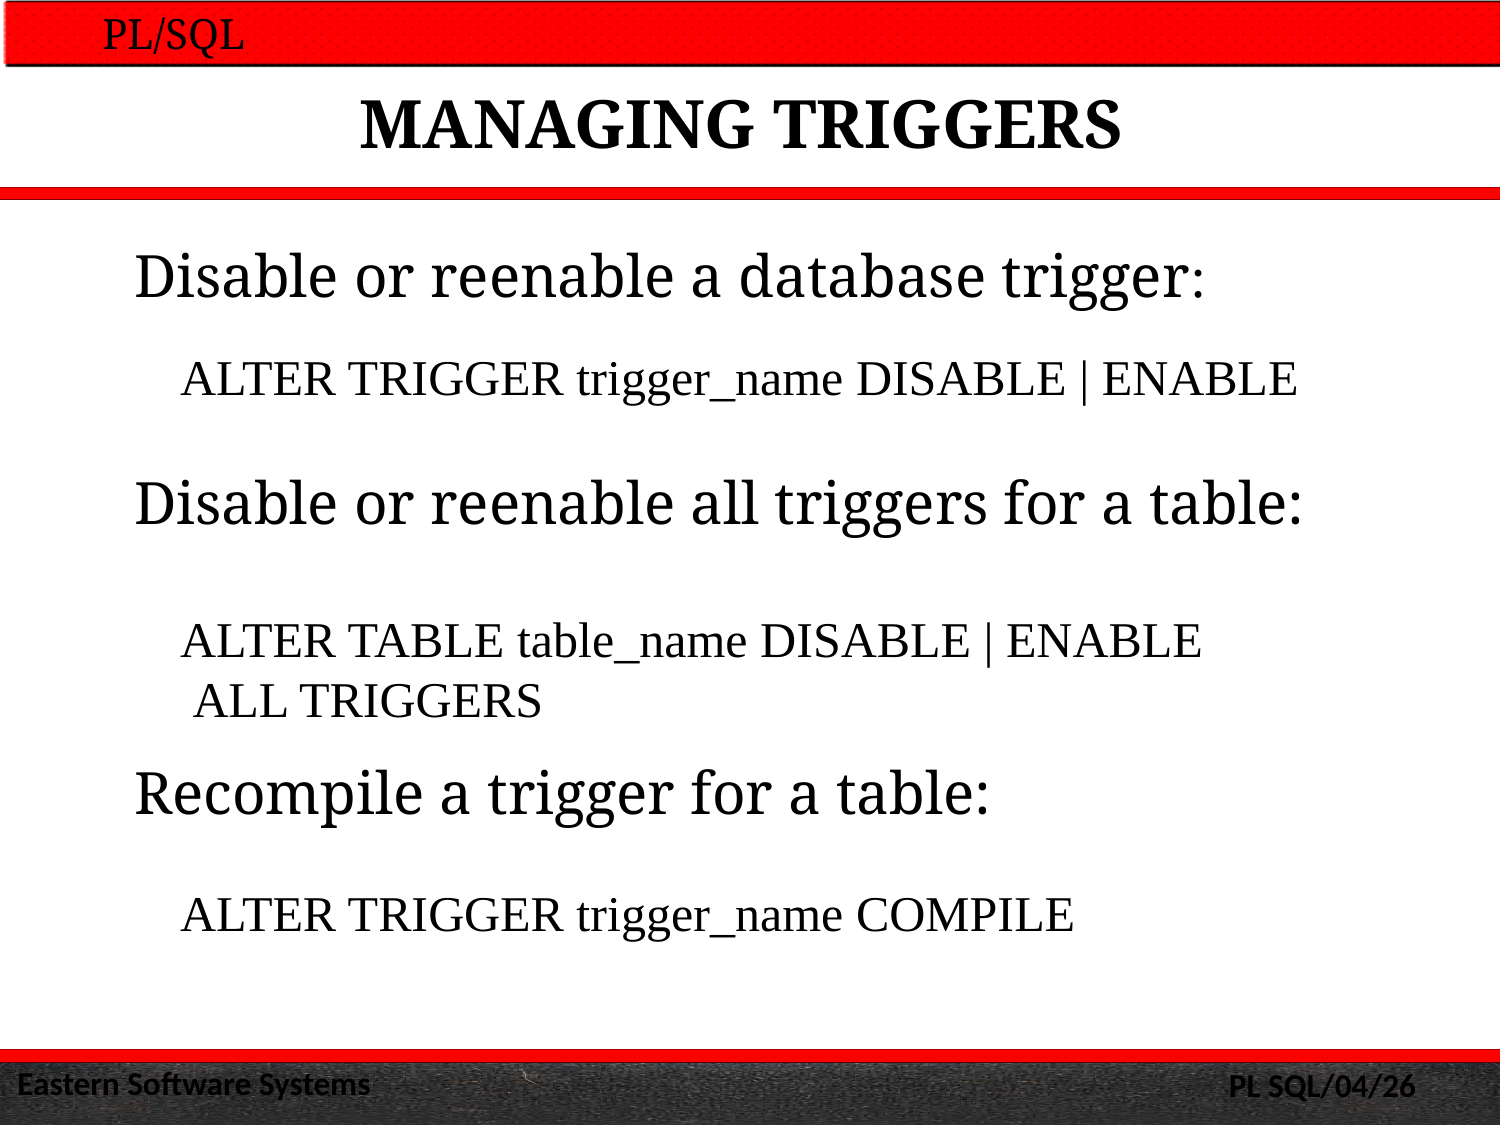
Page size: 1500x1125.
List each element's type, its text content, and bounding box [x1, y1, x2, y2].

text_box ALTER TABLE table_name DISABLE | ENABLE ALL TRIGGERS [164, 599, 1336, 750]
text_box Disable or reenable a database trigger: Disable or reenable all triggers for a table: Recompile a trigger for a table: [37, 237, 1500, 915]
picture [0, 0, 1500, 69]
text_box ALTER TRIGGER trigger_name COMPILE [164, 873, 1336, 950]
picture [0, 187, 1500, 200]
text_box PL/SQL [87, 0, 288, 65]
picture [0, 1049, 1500, 1125]
text_box Eastern Software Systems [2, 1054, 394, 1110]
text_box PL SQL/04/26 [373, 1056, 1500, 1125]
text_box MANAGING TRIGGERS [0, 74, 1500, 170]
text_box ALTER TRIGGER trigger_name DISABLE | ENABLE [164, 337, 1336, 415]
